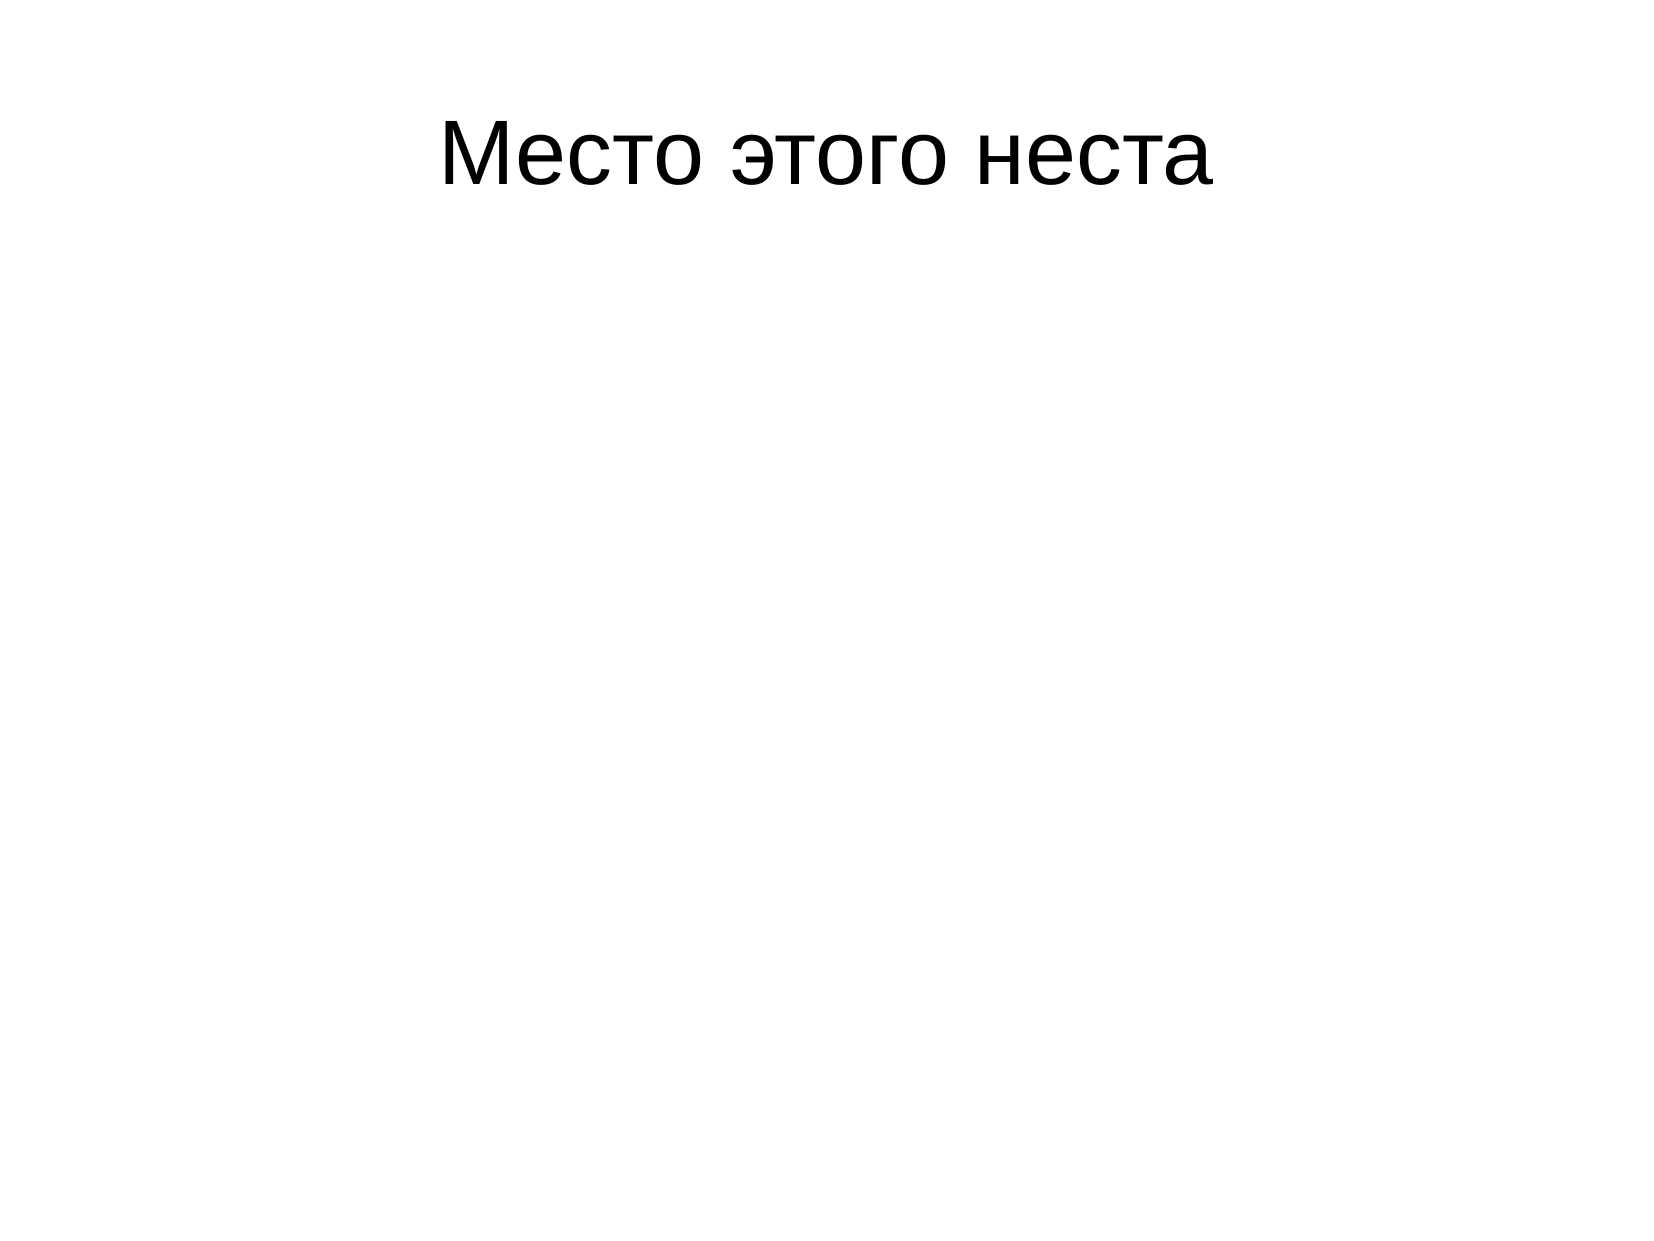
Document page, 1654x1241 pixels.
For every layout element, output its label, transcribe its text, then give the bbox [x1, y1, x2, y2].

title Место этого неста [82, 49, 1571, 257]
